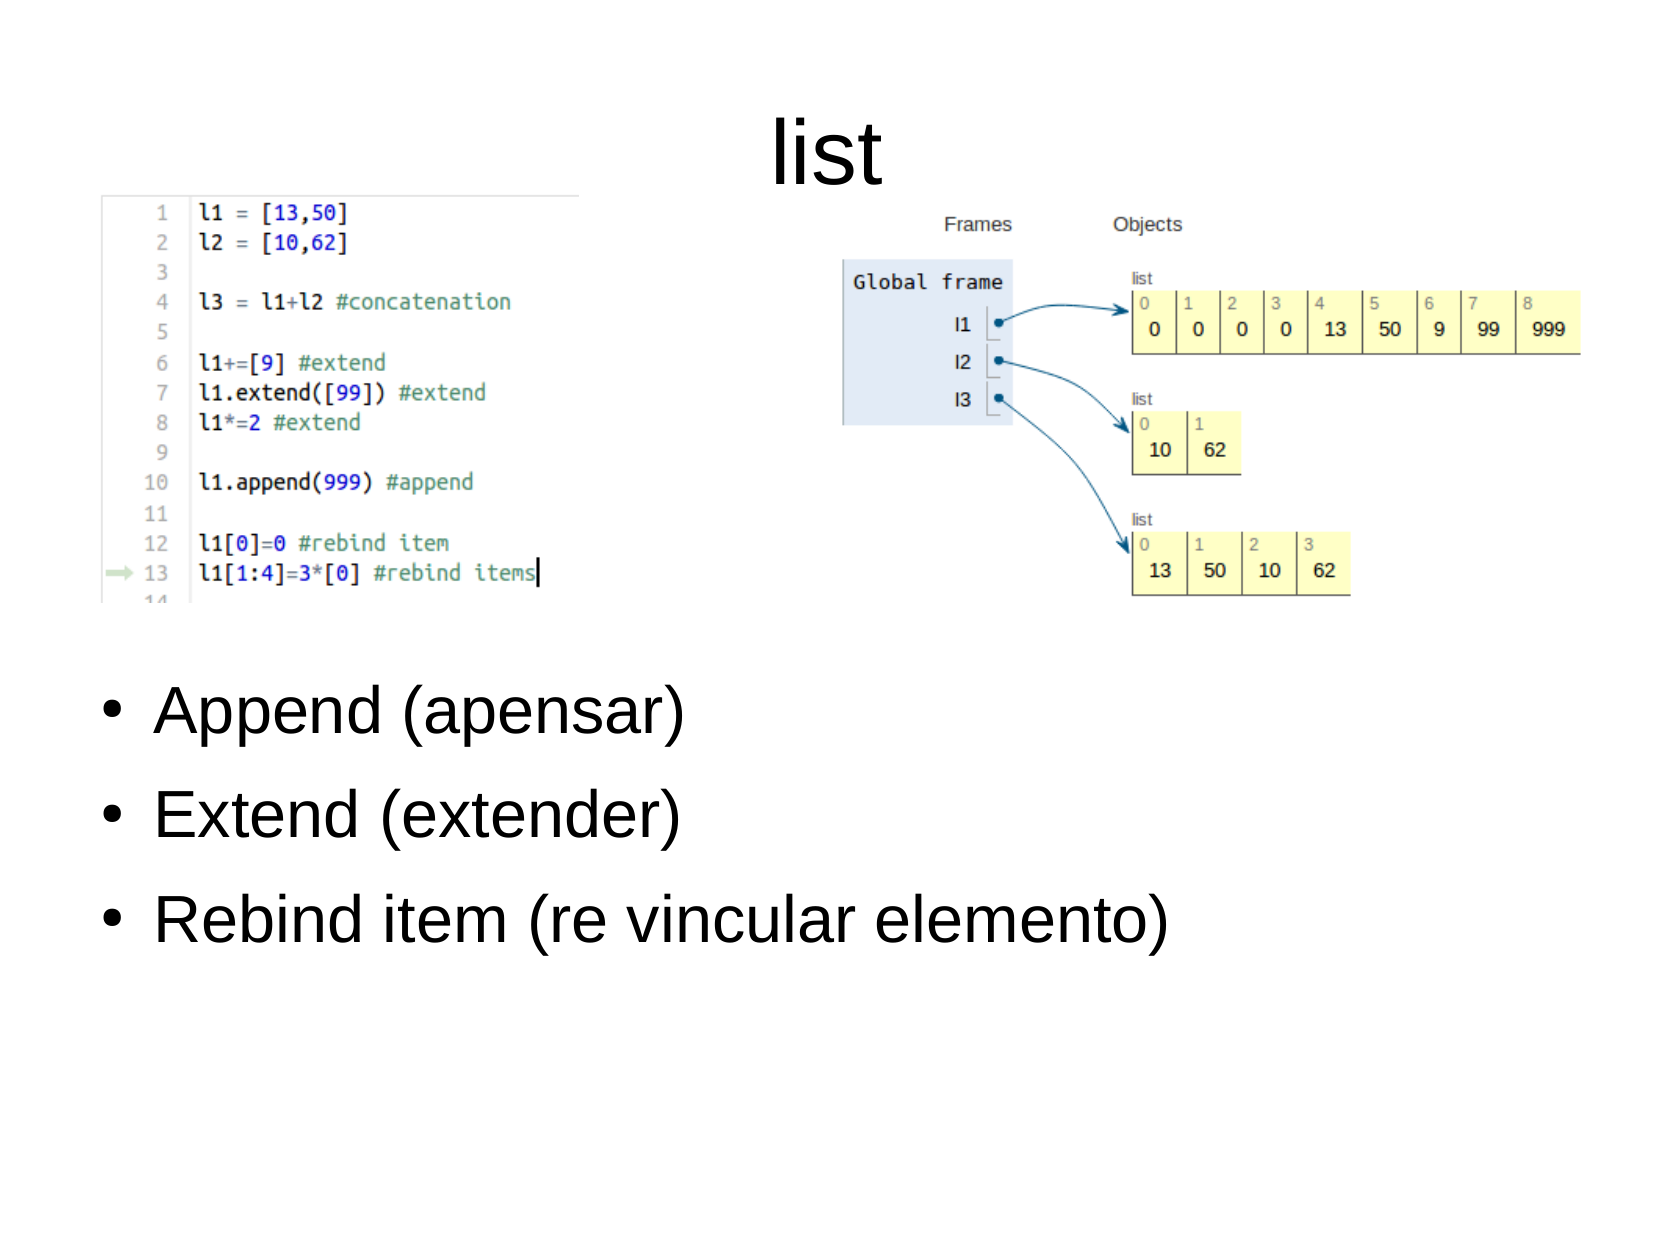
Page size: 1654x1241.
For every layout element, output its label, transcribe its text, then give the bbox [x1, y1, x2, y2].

picture [92, 186, 579, 603]
list Append (apensar) Extend (extender) Rebind item (re vincular elemento) [82, 673, 1571, 1193]
title list [82, 49, 1571, 257]
picture [838, 211, 1595, 626]
